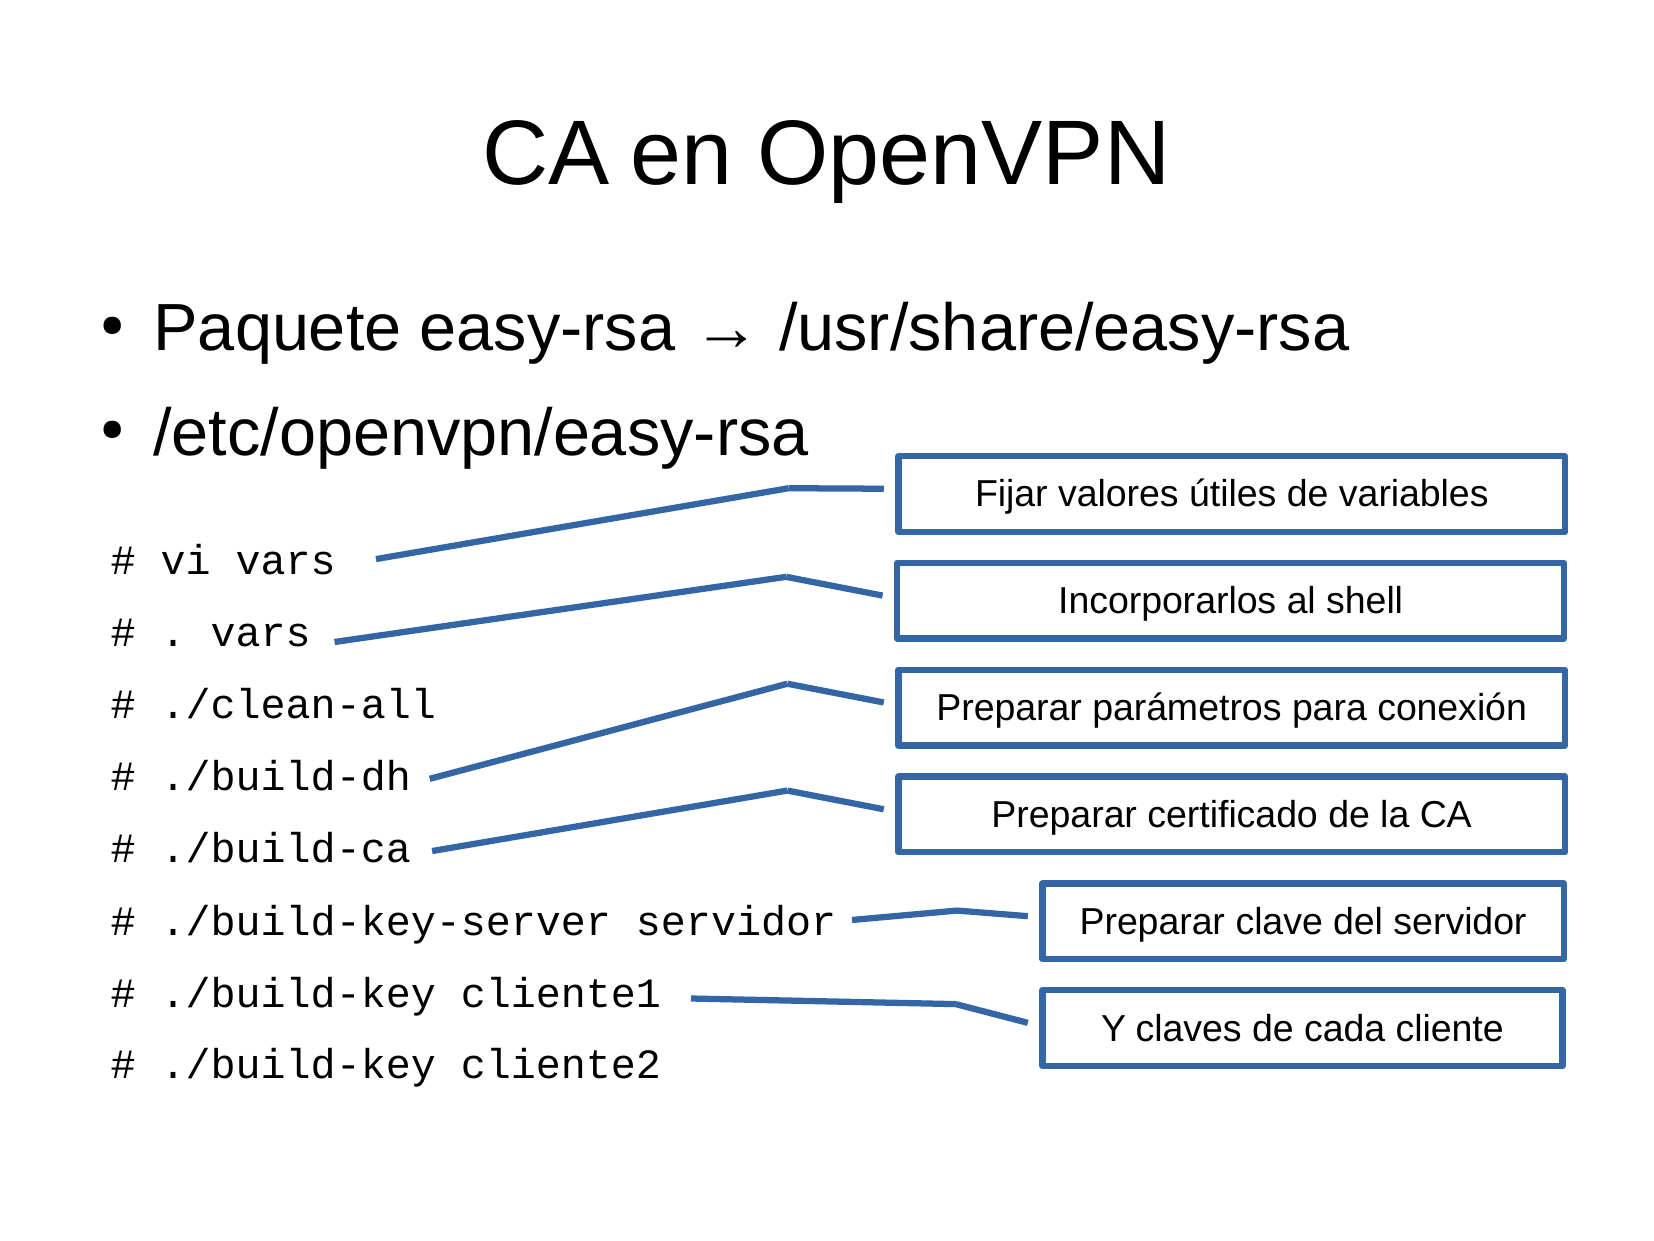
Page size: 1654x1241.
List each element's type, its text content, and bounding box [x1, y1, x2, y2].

text_box Y claves de cada cliente [1042, 990, 1563, 1066]
title CA en OpenVPN [82, 49, 1571, 257]
text_box Fijar valores útiles de variables [898, 456, 1565, 532]
list Paquete easy-rsa → /usr/share/easy-rsa /etc/openvpn/easy-rsa [82, 290, 1571, 1010]
text_box Preparar certificado de la CA [898, 777, 1565, 852]
text_box # vi vars # . vars # ./clean-all # ./build-dh # ./build-ca # ./build-key-server servidor # ./build-key cliente1 # ./build-key cliente2 [95, 532, 893, 1100]
text_box Incorporarlos al shell [897, 563, 1564, 639]
text_box Preparar clave del servidor [1042, 883, 1564, 959]
text_box Preparar parámetros para conexión [898, 670, 1565, 745]
